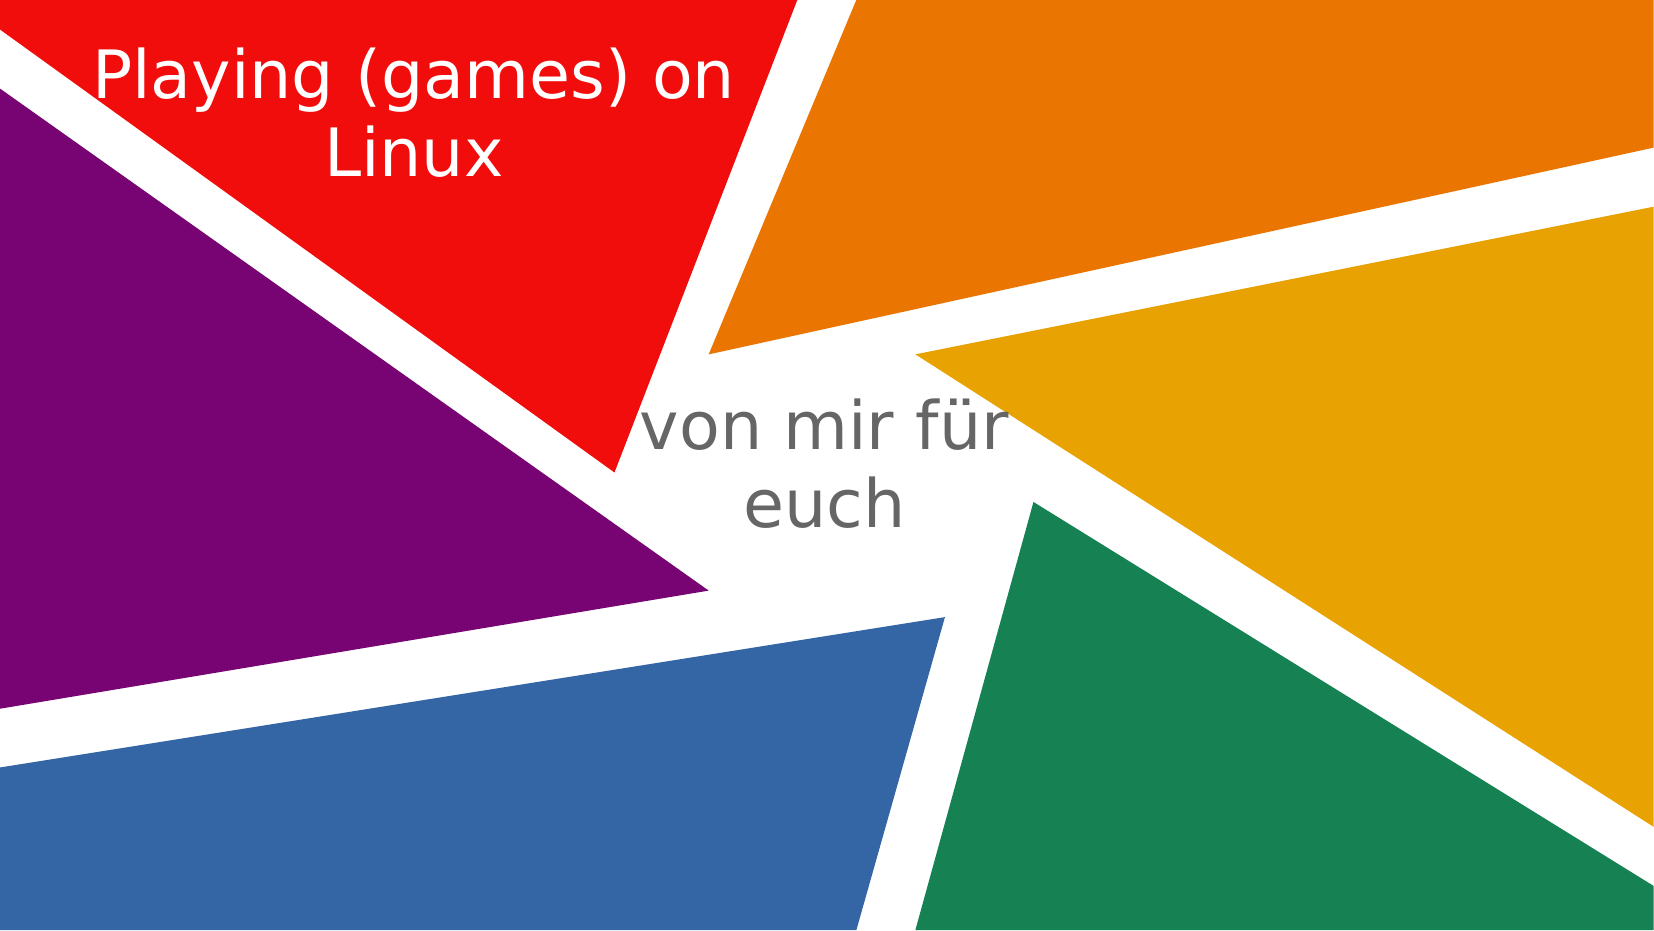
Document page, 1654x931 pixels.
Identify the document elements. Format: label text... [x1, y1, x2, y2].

subtitle von mir für euch [614, 313, 1035, 618]
title Playing (games) on Linux [82, 36, 746, 193]
